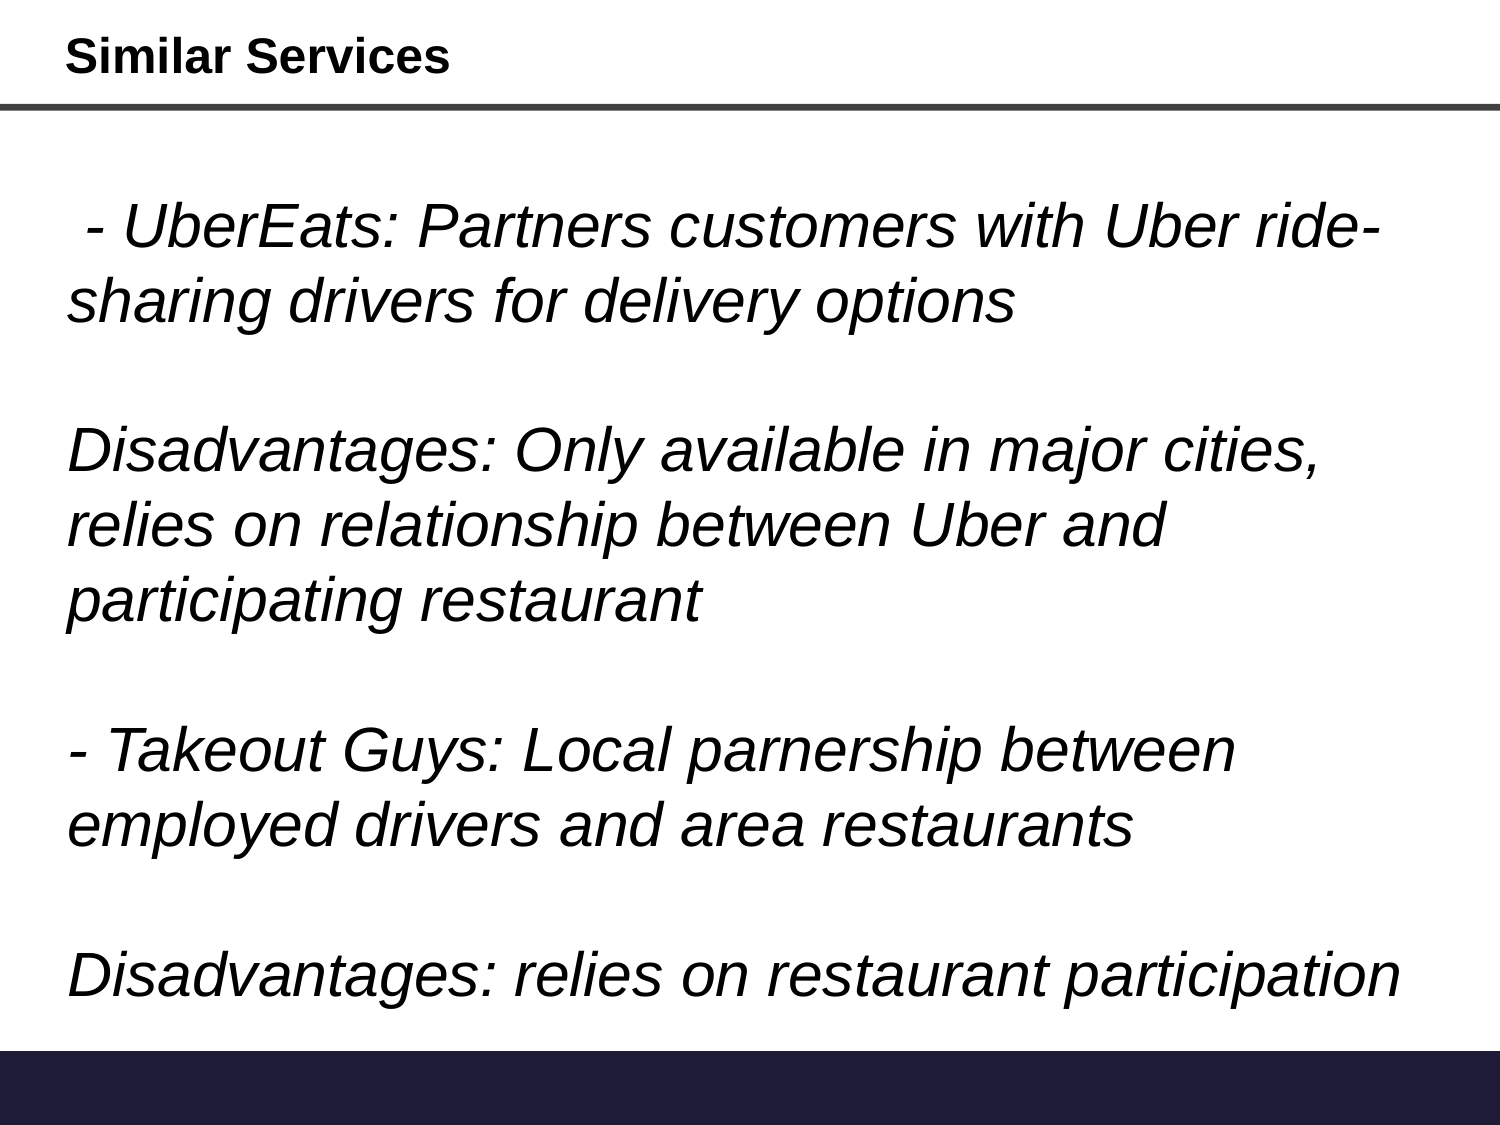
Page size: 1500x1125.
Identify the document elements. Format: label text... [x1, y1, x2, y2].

text_box Similar Services [49, 16, 1163, 91]
text_box - UberEats: Partners customers with Uber ride-sharing drivers for delivery options Disadvantages: Only available in major cities, relies on relationship between Uber and participating restaurant - Takeout Guys: Local parnership between employed drivers and area restaurants Disadvantages: relies on restaurant participation [52, 177, 1421, 1125]
